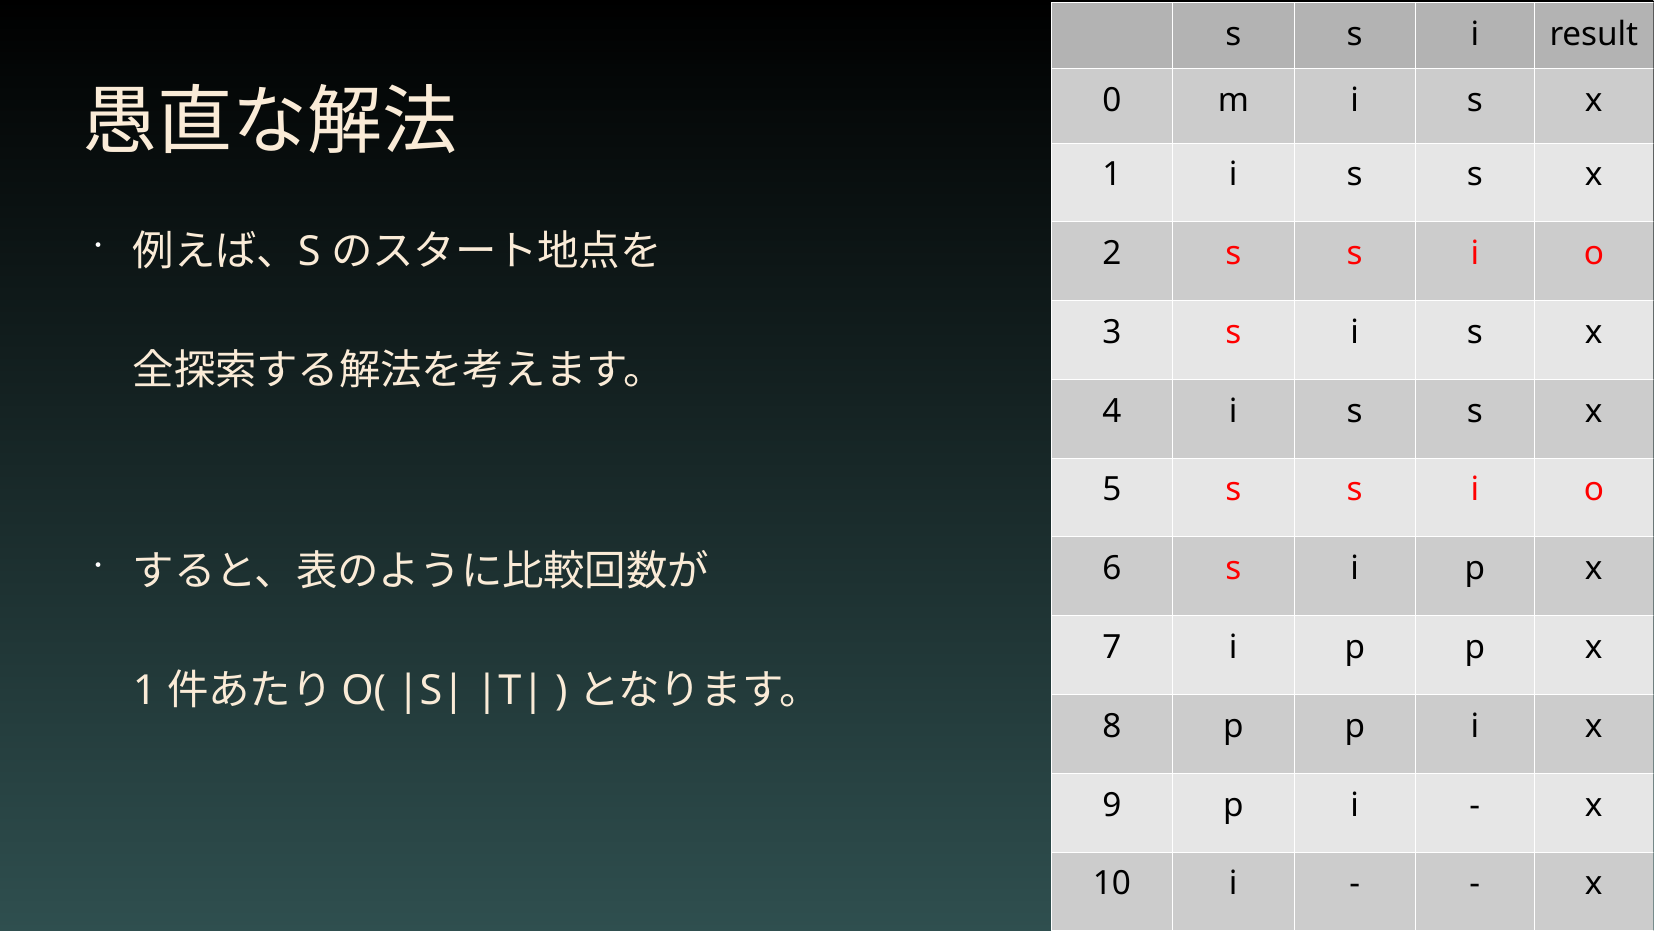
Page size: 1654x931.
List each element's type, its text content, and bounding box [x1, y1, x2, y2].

table_header s [1295, 3, 1415, 68]
table_cell s [1416, 144, 1534, 221]
table_cell x [1535, 695, 1653, 773]
table_cell - [1416, 774, 1534, 852]
table_cell i [1173, 616, 1294, 694]
table_cell x [1535, 380, 1653, 458]
table_cell 9 [1052, 774, 1172, 852]
table_header i [1416, 3, 1534, 68]
table_cell s [1295, 380, 1415, 458]
table_cell x [1535, 301, 1653, 379]
table_cell i [1416, 695, 1534, 773]
table_cell 8 [1052, 695, 1172, 773]
table_cell i [1295, 301, 1415, 379]
table_cell s [1173, 301, 1294, 379]
table_cell 10 [1052, 853, 1172, 930]
table_cell - [1295, 853, 1415, 930]
table_cell 2 [1052, 222, 1172, 300]
table_cell s [1416, 301, 1534, 379]
table_cell x [1535, 853, 1653, 930]
table_cell i [1173, 853, 1294, 930]
table_cell s [1295, 144, 1415, 221]
table_cell p [1173, 774, 1294, 852]
table_cell i [1295, 69, 1415, 143]
table_cell x [1535, 774, 1653, 852]
table_cell s [1173, 222, 1294, 300]
table_cell i [1173, 144, 1294, 221]
table_cell i [1295, 537, 1415, 615]
table_cell p [1295, 616, 1415, 694]
table_cell p [1416, 616, 1534, 694]
table_cell p [1173, 695, 1294, 773]
table_cell o [1535, 222, 1653, 300]
table_cell x [1535, 144, 1653, 221]
table_cell x [1535, 616, 1653, 694]
table_cell i [1173, 380, 1294, 458]
table_header result [1535, 3, 1653, 68]
table_cell i [1416, 459, 1534, 536]
table_cell 1 [1052, 144, 1172, 221]
table_header s [1173, 3, 1294, 68]
table_cell s [1295, 459, 1415, 536]
table_cell s [1416, 380, 1534, 458]
table_cell i [1416, 222, 1534, 300]
table_cell s [1295, 222, 1415, 300]
table_cell s [1416, 69, 1534, 143]
title 愚直な解法 [82, 37, 520, 193]
list 例えば、S のスタート地点を 全探索する解法を考えます。 すると、表のように比較回数が 1 件あたり O( |S| |T| ) となります。 [82, 217, 1051, 780]
table_cell m [1173, 69, 1294, 143]
table_cell p [1295, 695, 1415, 773]
table_cell 3 [1052, 301, 1172, 379]
table_cell x [1535, 537, 1653, 615]
table_cell o [1535, 459, 1653, 536]
table_cell s [1173, 459, 1294, 536]
table_cell i [1295, 774, 1415, 852]
table_cell p [1416, 537, 1534, 615]
table_cell s [1173, 537, 1294, 615]
table_cell 4 [1052, 380, 1172, 458]
table_cell 7 [1052, 616, 1172, 694]
table_cell 5 [1052, 459, 1172, 536]
table_cell 0 [1052, 69, 1172, 143]
table_header [1052, 3, 1172, 68]
table_cell x [1535, 69, 1653, 143]
table_cell - [1416, 853, 1534, 930]
table_cell 6 [1052, 537, 1172, 615]
